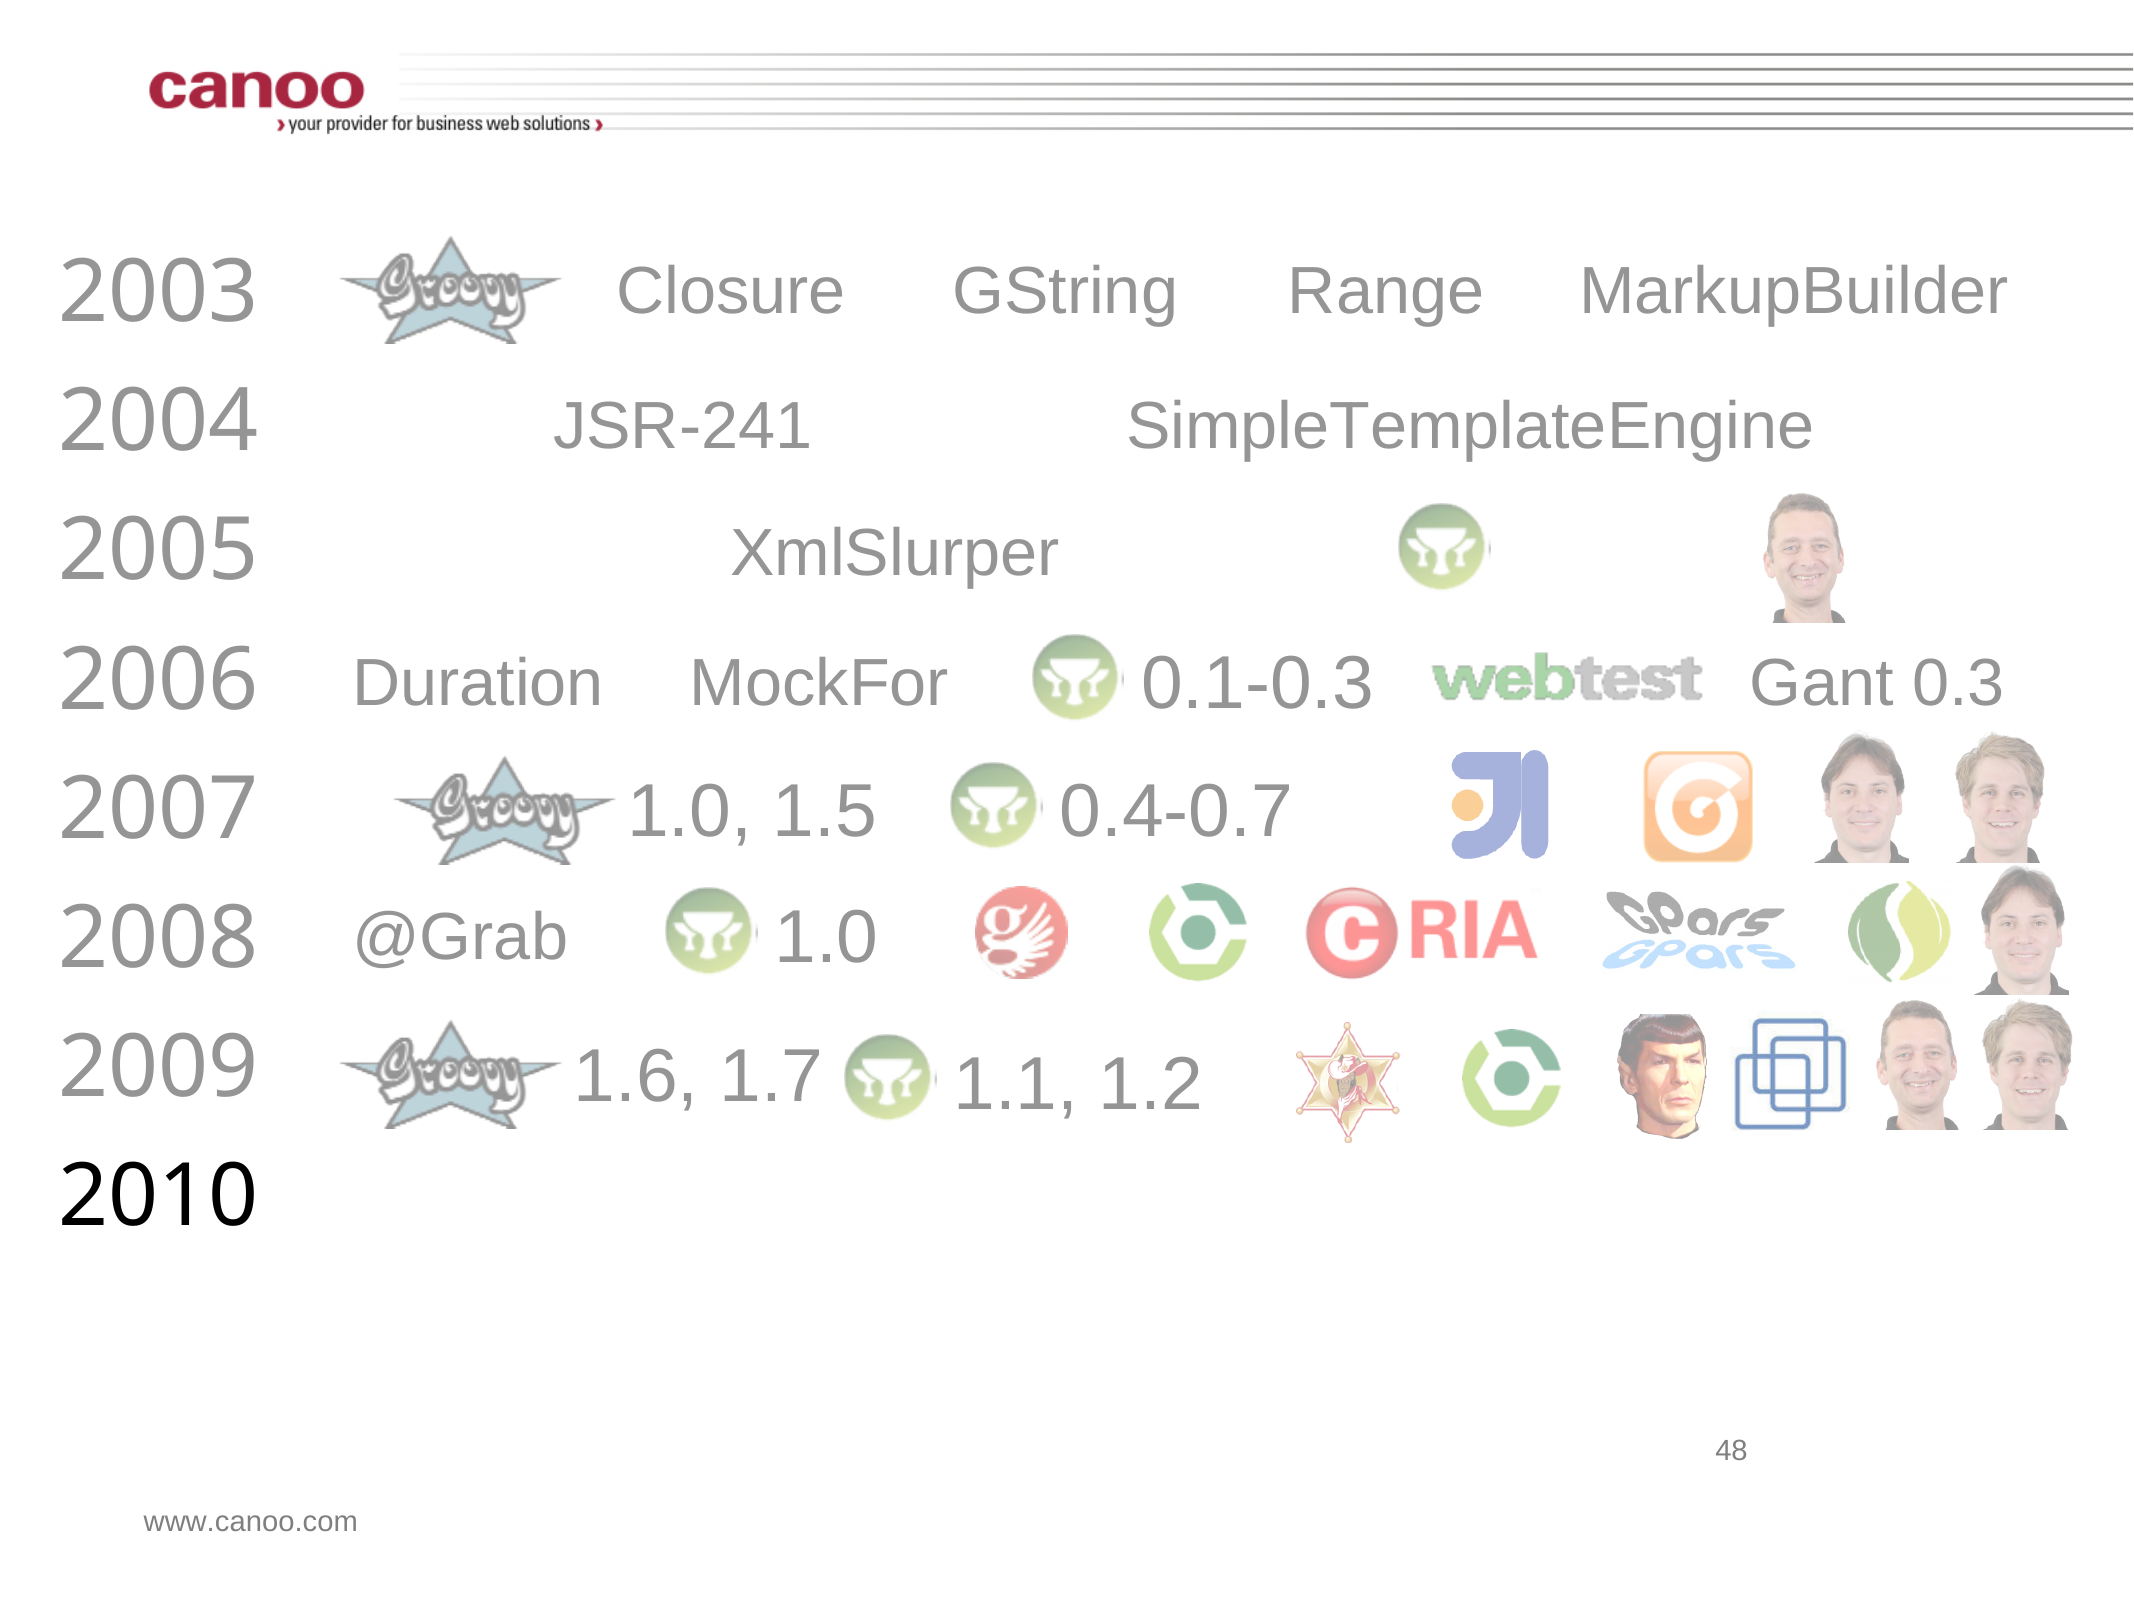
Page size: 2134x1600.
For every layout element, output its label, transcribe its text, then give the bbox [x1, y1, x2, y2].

picture [0, 21, 2134, 188]
picture [37, 225, 2101, 1154]
text_box <number> [1705, 1423, 1758, 1474]
text_box 2010 [43, 1154, 297, 1251]
